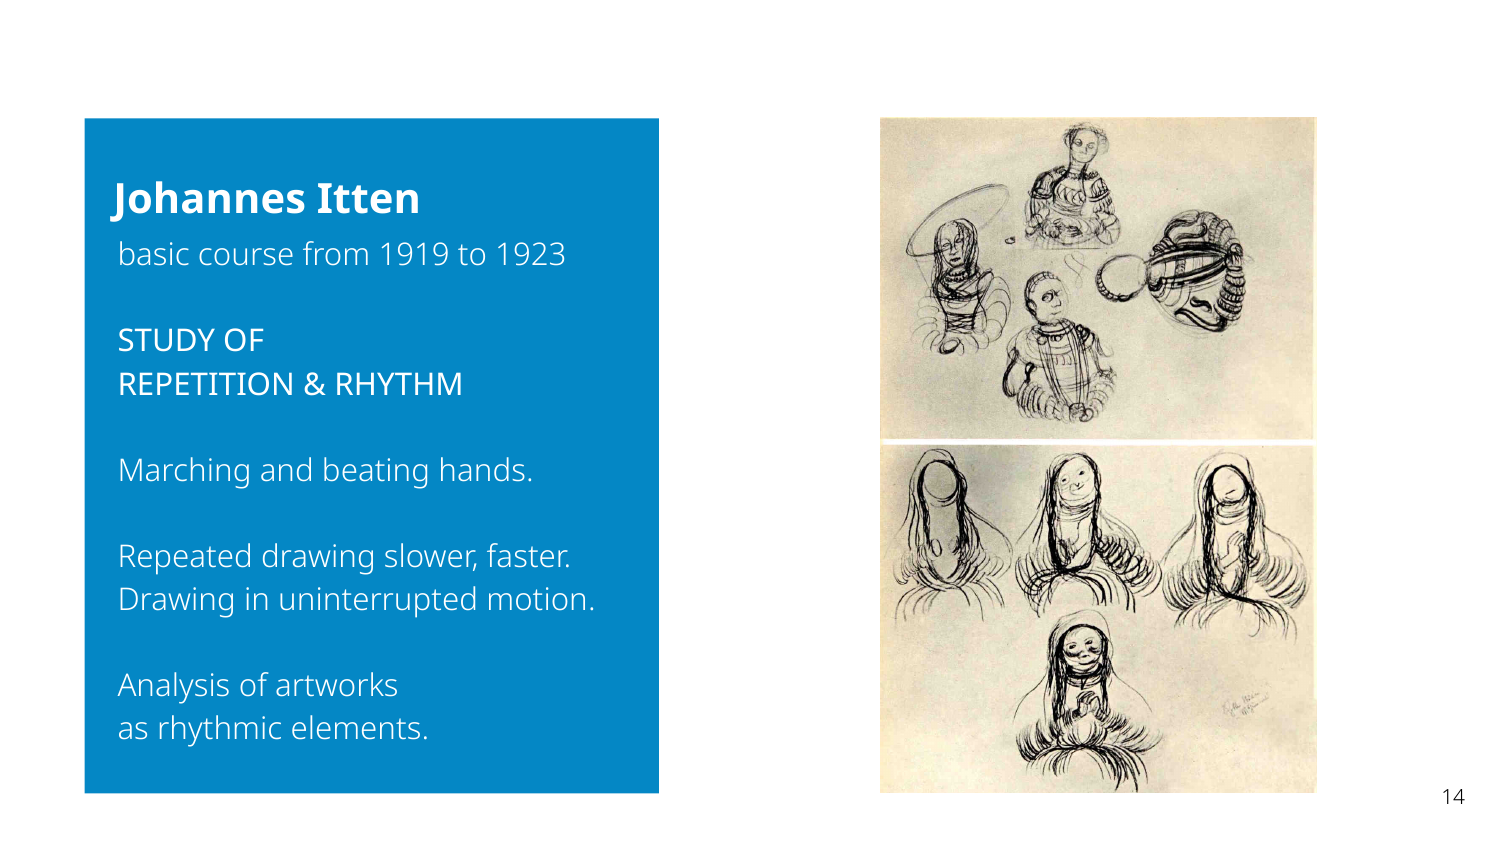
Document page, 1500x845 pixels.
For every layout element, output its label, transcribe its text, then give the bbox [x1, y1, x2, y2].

title basic course from 1919 to 1923 Study of repetition & rhythm Marching and beating hands. Repeated drawing slower, faster. Drawing in uninterrupted motion. Analysis of artworks as rhythmic elements. [102, 213, 676, 761]
picture [880, 117, 1317, 793]
title Johannes Itten [98, 168, 665, 252]
